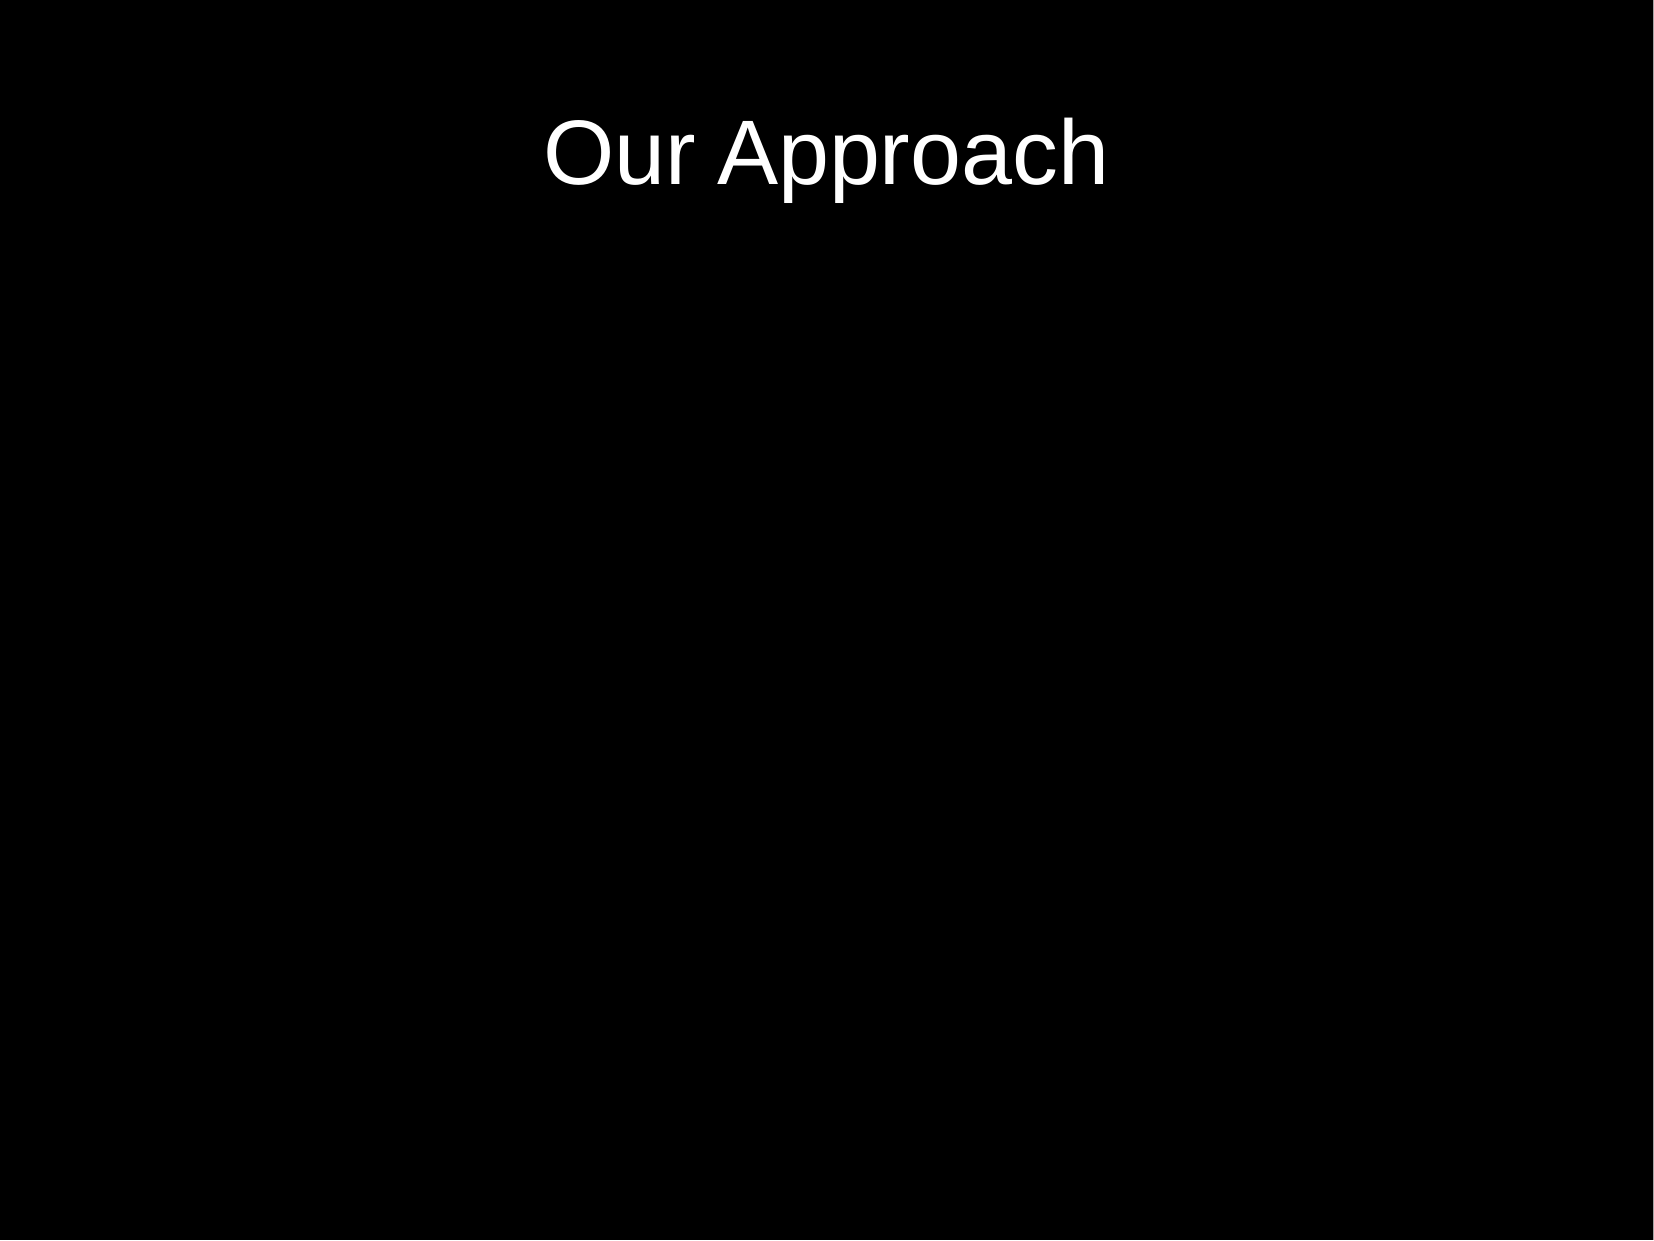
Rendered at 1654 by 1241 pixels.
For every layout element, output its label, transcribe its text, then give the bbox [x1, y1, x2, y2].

title Our Approach [82, 49, 1571, 257]
